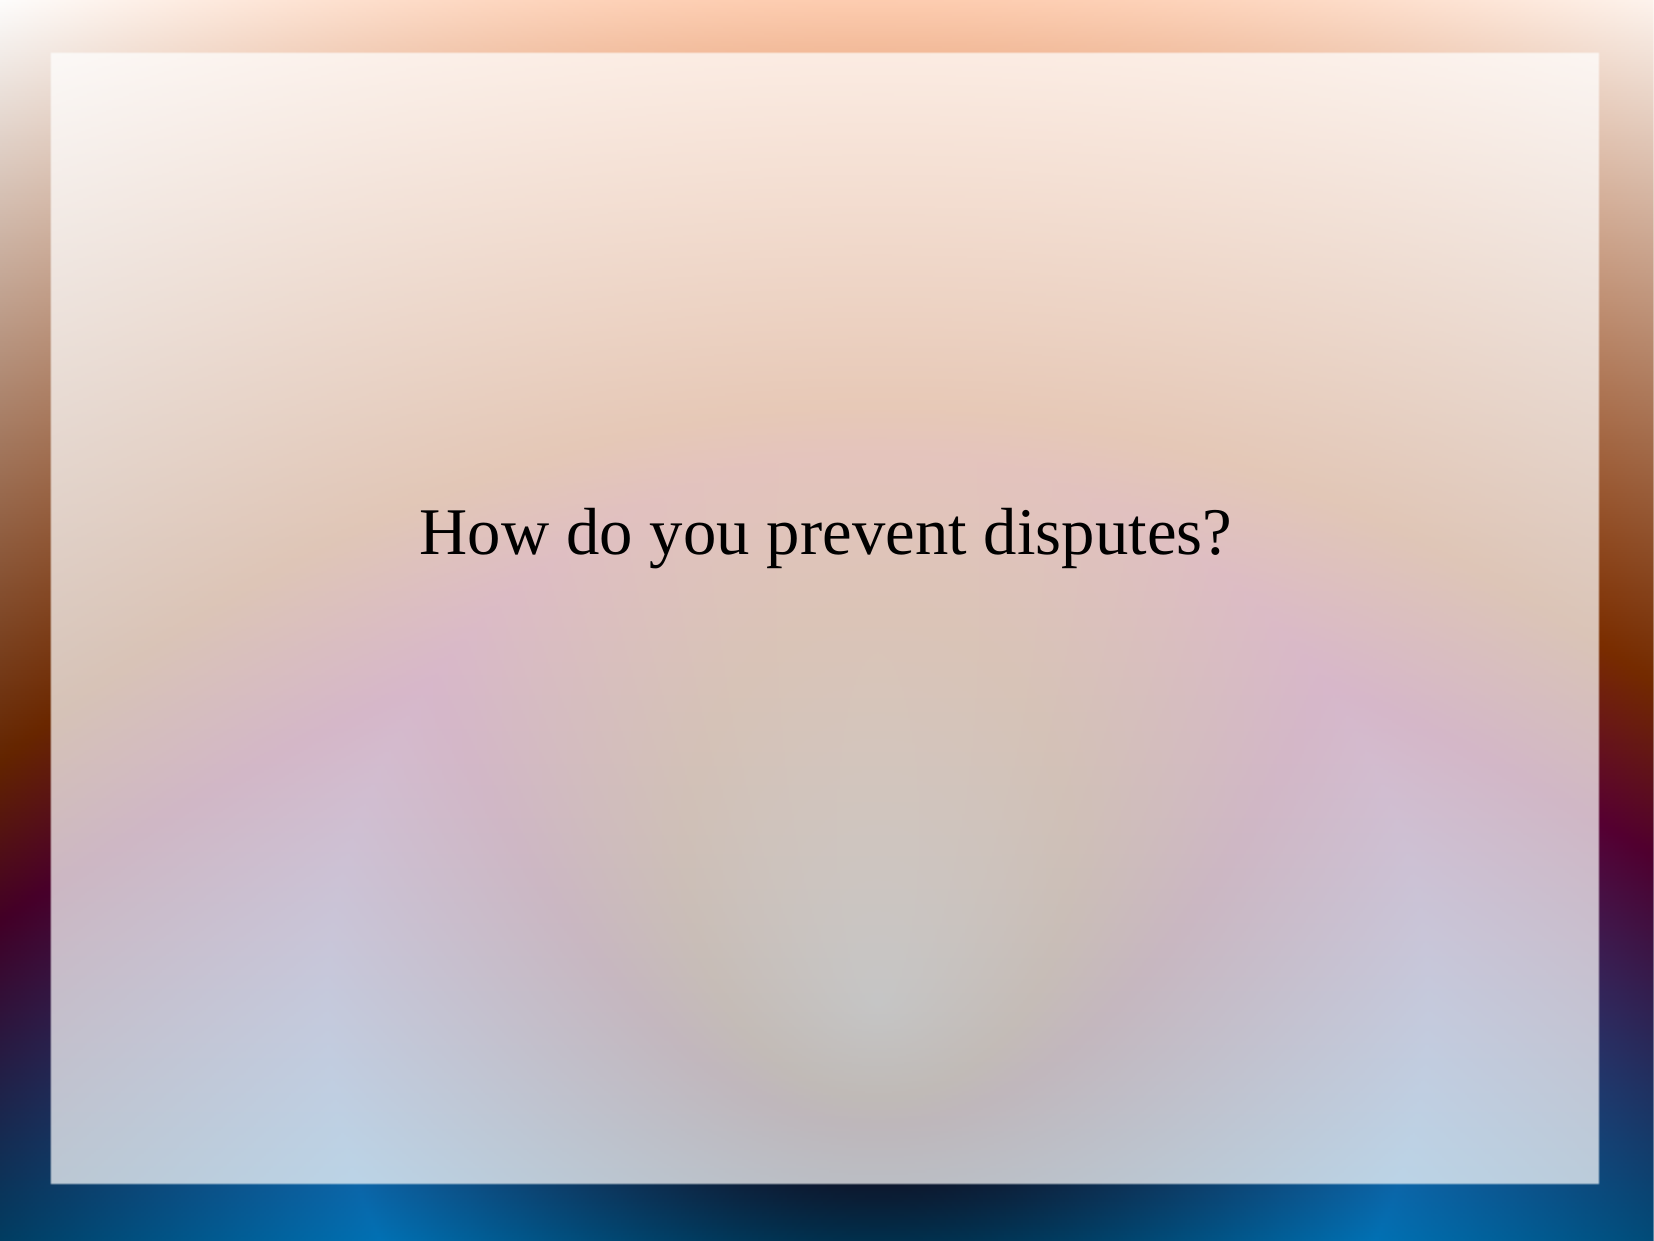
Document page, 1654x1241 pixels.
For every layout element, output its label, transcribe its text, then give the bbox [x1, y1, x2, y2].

picture [0, 0, 1654, 1241]
subtitle How do you prevent disputes? [82, 55, 1571, 1010]
